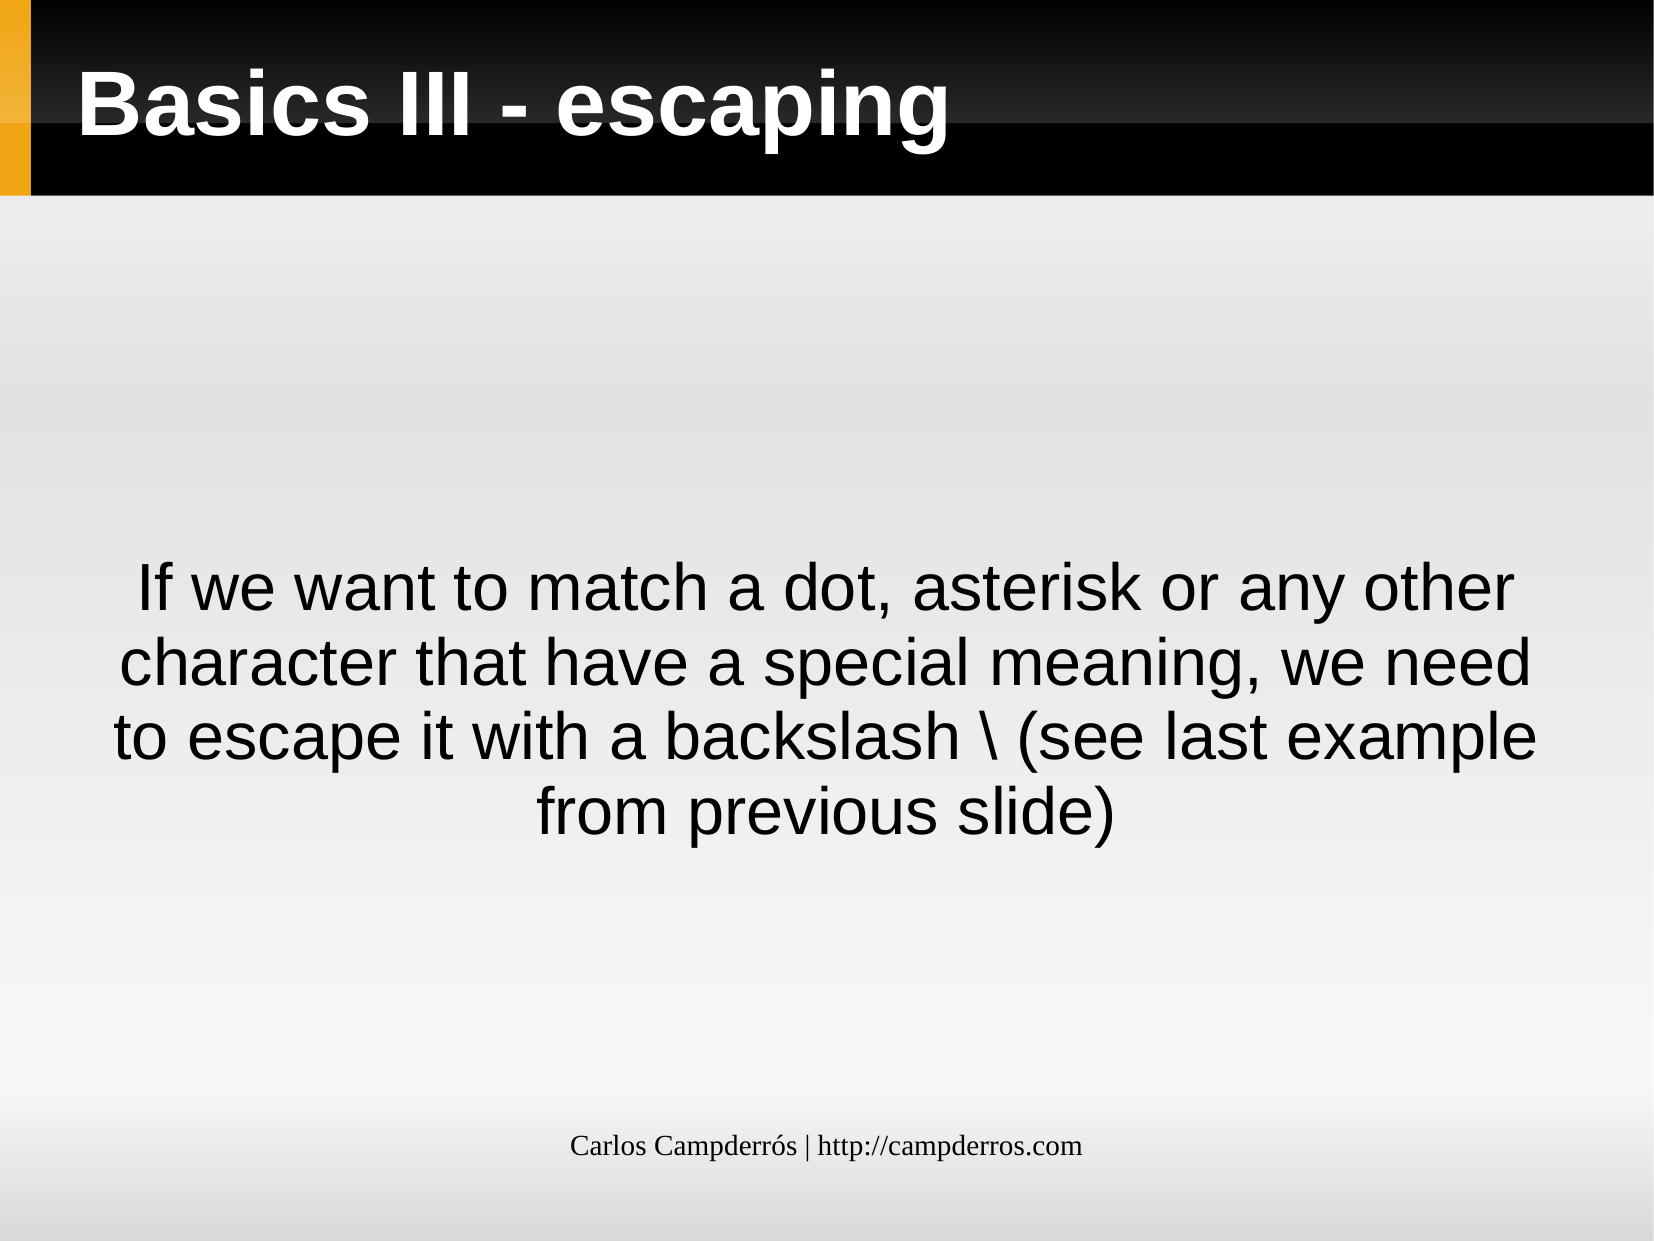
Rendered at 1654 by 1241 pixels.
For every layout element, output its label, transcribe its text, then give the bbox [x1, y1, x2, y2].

picture [0, 0, 1654, 1241]
title Basics III - escaping [76, 0, 1565, 208]
subtitle If we want to match a dot, asterisk or any other character that have a special meaning, we need to escape it with a backslash \ (see last example from previous slide) [82, 297, 1571, 1102]
